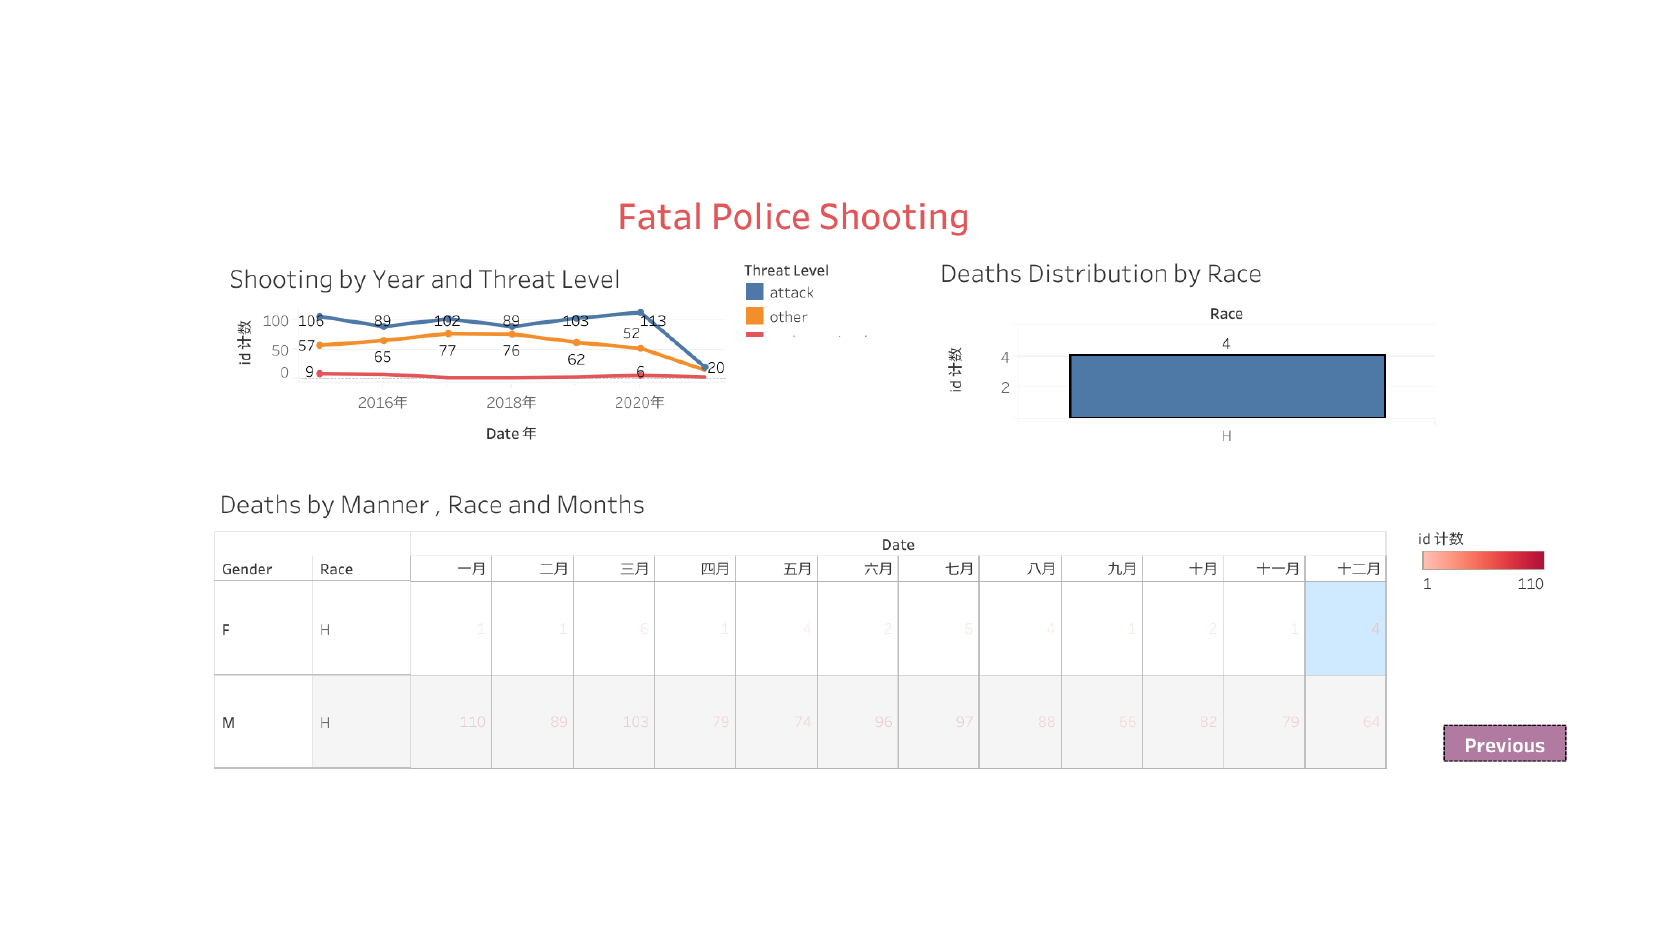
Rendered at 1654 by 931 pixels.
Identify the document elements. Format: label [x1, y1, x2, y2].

picture [59, 34, 1628, 916]
